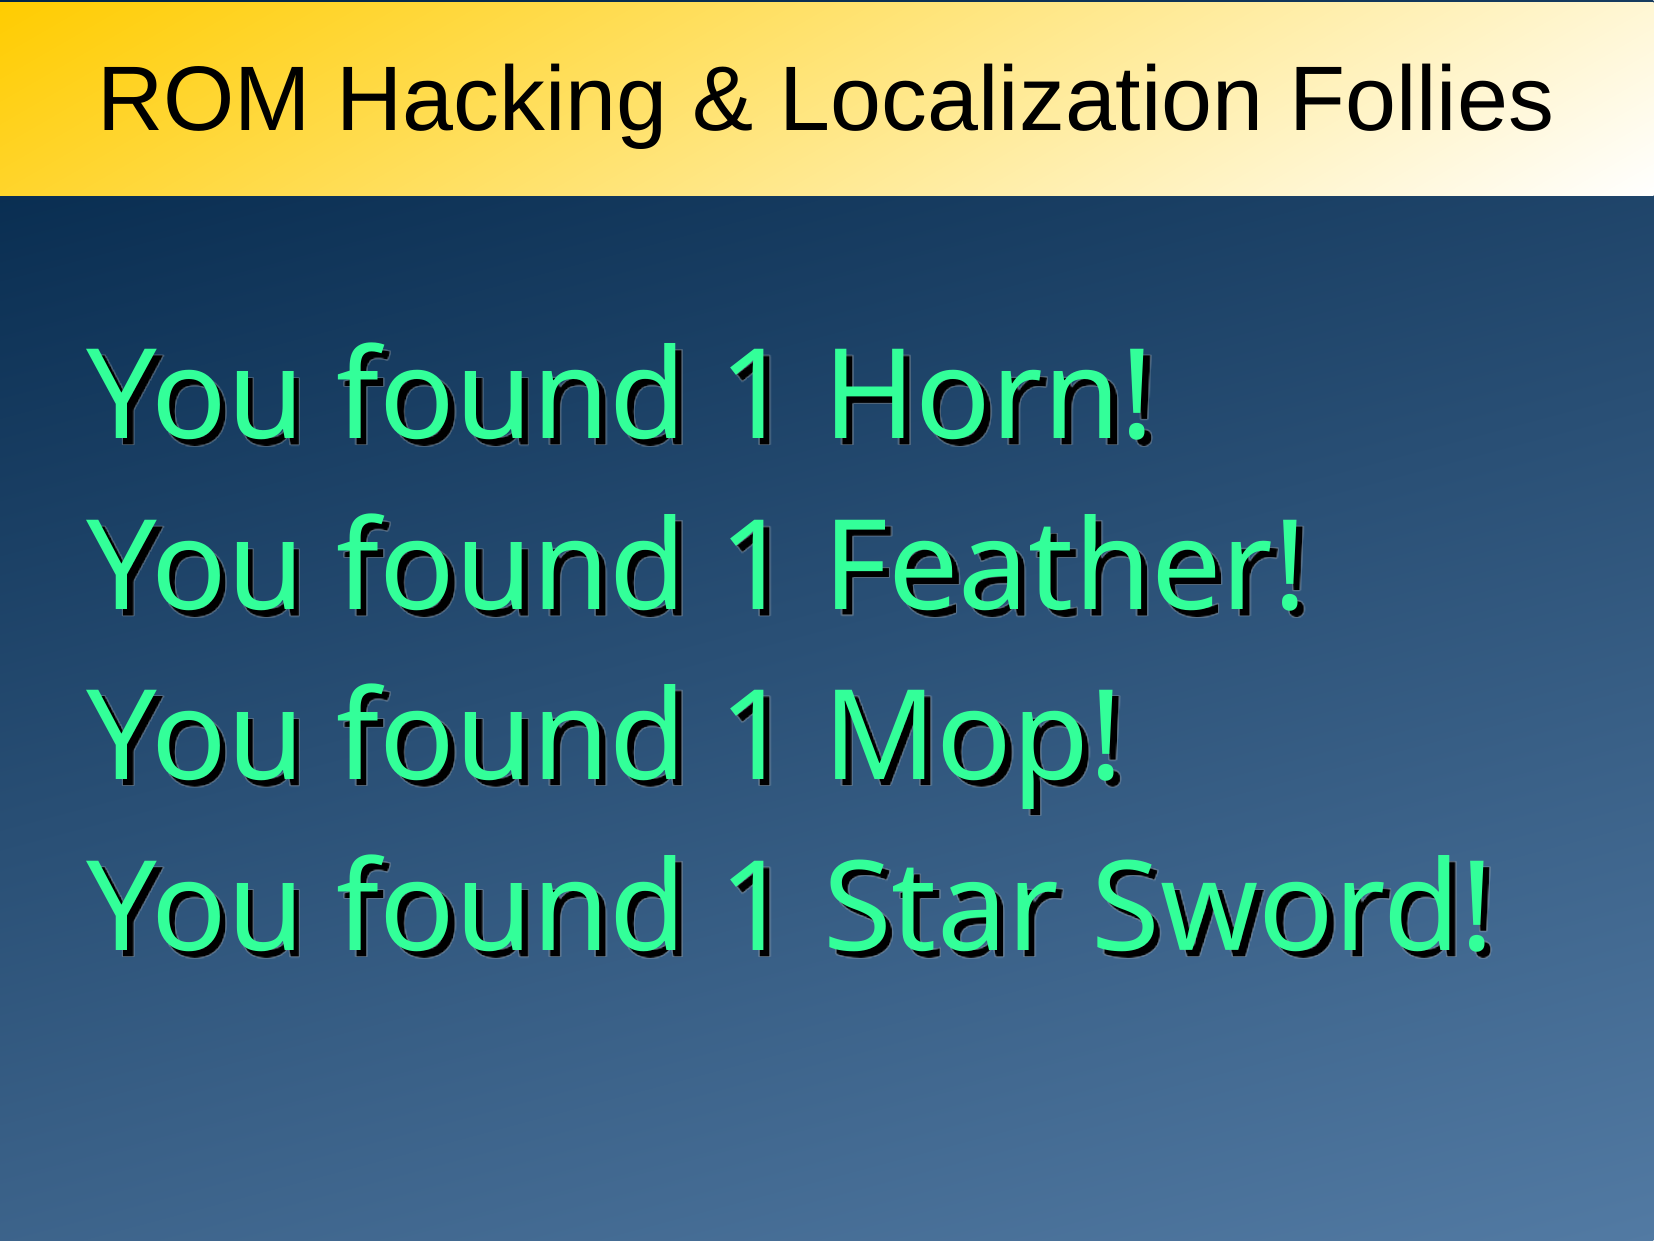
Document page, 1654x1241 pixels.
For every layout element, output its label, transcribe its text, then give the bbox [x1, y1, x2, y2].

subtitle You found 1 Horn! You found 1 Feather! You found 1 Mop! You found 1 Star Sword! [86, 304, 1576, 836]
title ROM Hacking & Localization Follies [0, 2, 1654, 196]
